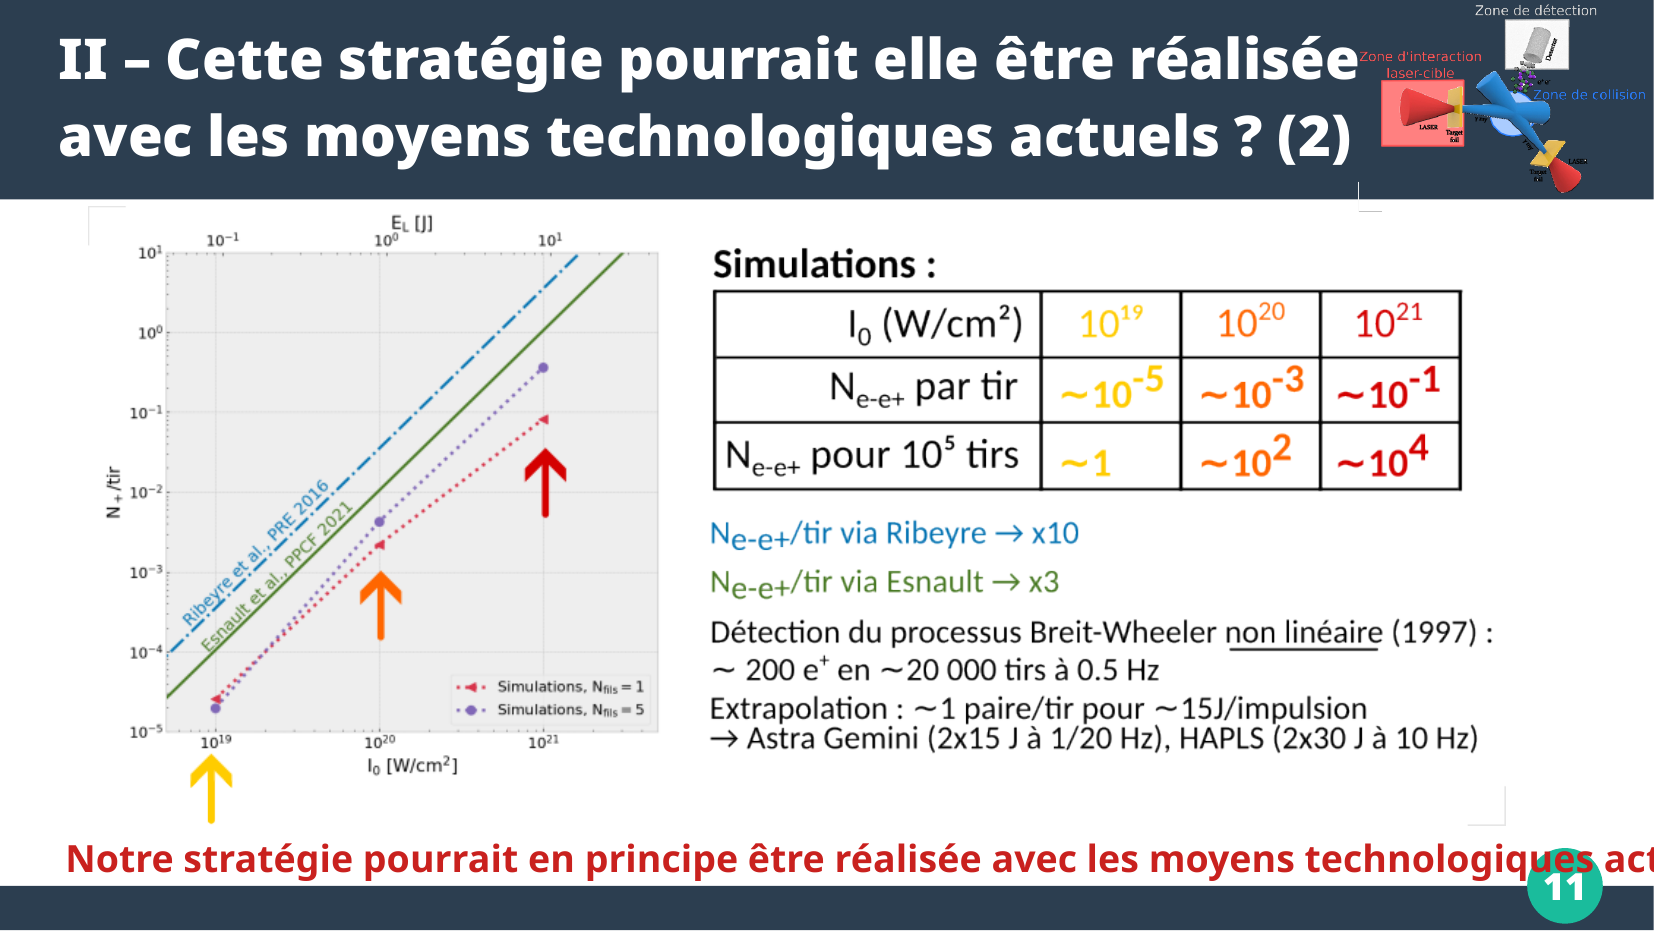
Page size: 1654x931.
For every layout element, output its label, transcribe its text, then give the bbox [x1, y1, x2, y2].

title II – Cette stratégie pourrait elle être réalisée avec les moyens technologiques actuels ? (2) [59, 37, 1358, 155]
text_box Notre stratégie pourrait en principe être réalisée avec les moyens technologiques actuels ! [50, 826, 1561, 889]
picture [88, 0, 1654, 826]
